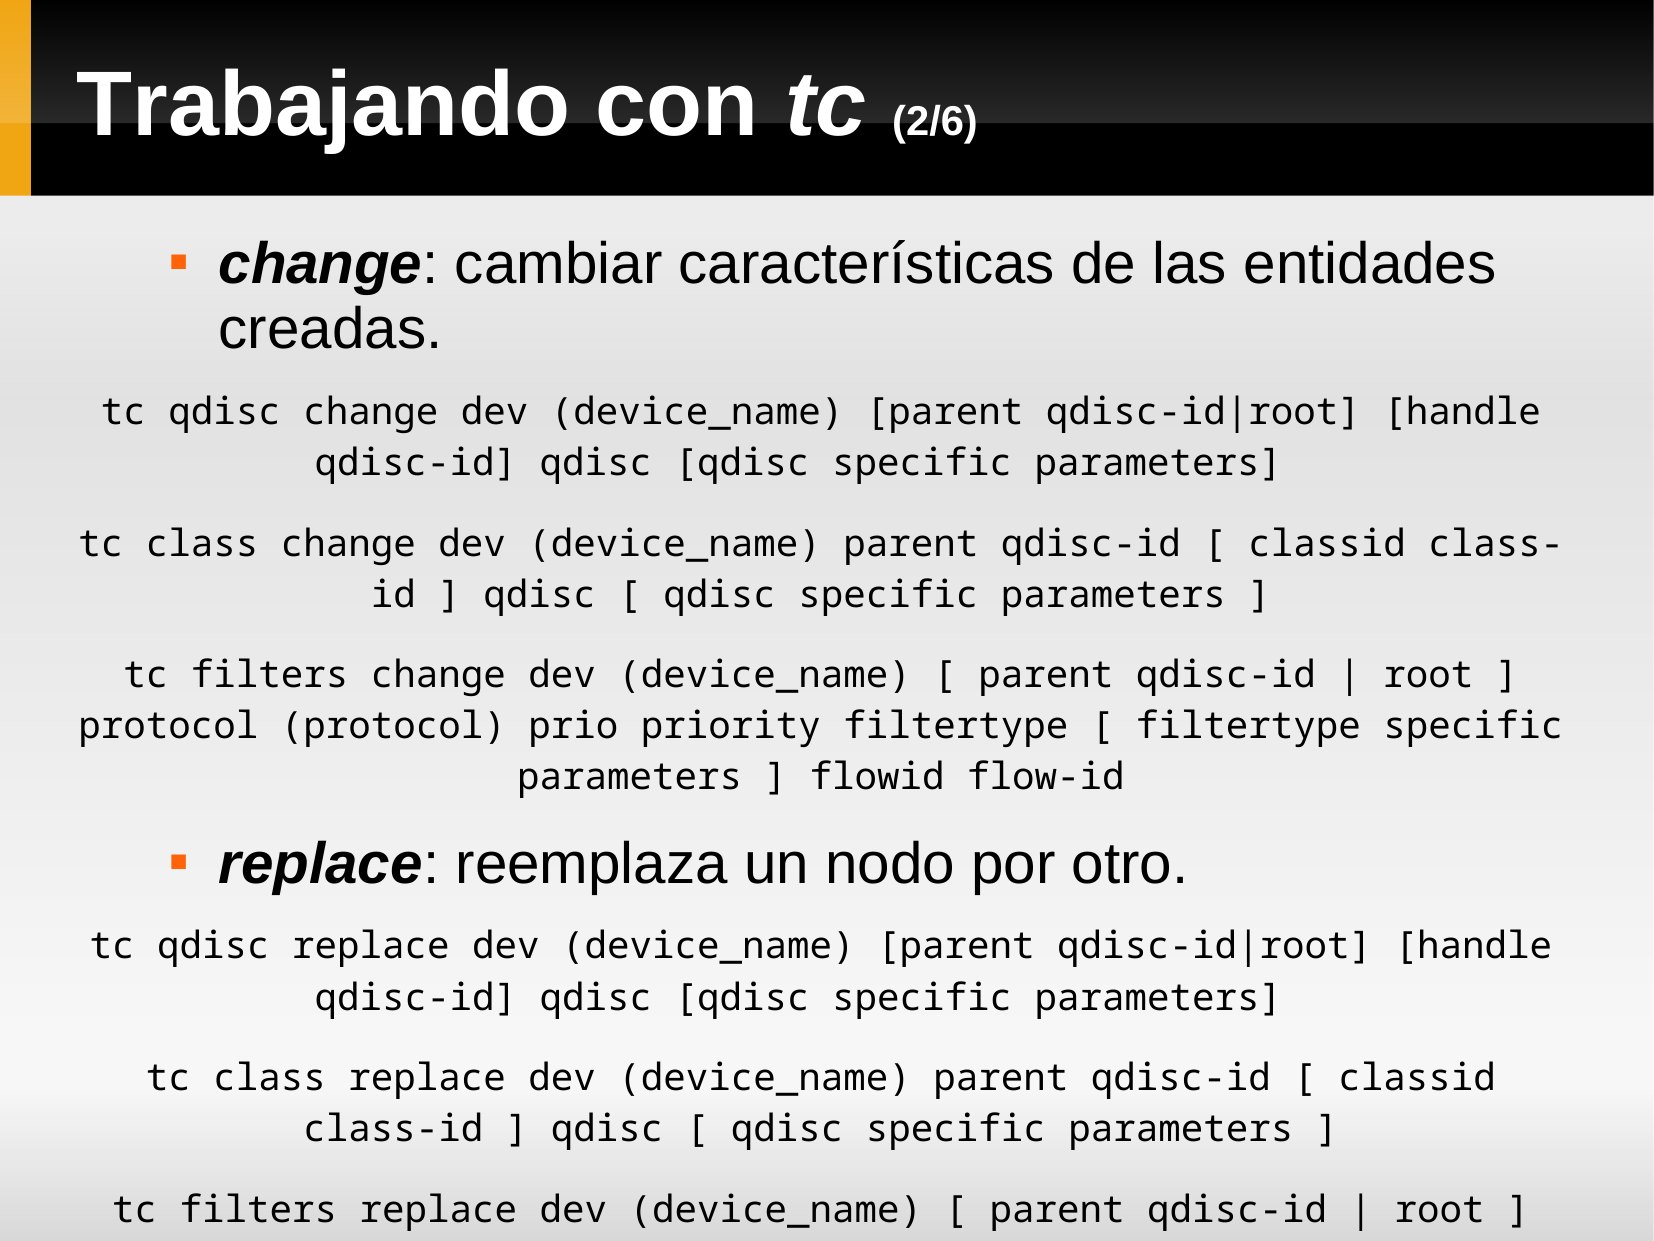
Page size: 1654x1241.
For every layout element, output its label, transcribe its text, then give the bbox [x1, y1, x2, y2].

title Trabajando con tc (2/6) [76, 0, 1565, 208]
list change: cambiar características de las entidades creadas. tc qdisc change dev (device_name) [parent qdisc-id|root] [handle qdisc-id] qdisc [qdisc specific parameters] tc class change dev (device_name) parent qdisc-id [ classid class-id ] qdisc [ qdisc specific parameters ] tc filters change dev (device_name) [ parent qdisc-id | root ] protocol (protocol) prio priority filtertype [ filtertype specific parameters ] flowid flow-id replace: reemplaza un nodo por otro. tc qdisc replace dev (device_name) [parent qdisc-id|root] [handle qdisc-id] qdisc [qdisc specific parameters] tc class replace dev (device_name) parent qdisc-id [ classid class-id ] qdisc [ qdisc specific parameters ] tc filters replace dev (device_name) [ parent qdisc-id | root ] protocol (protocol) prio priority filtertype [ filtertype specific parameters ] flowid flow-id [76, 230, 1565, 1241]
picture [0, 0, 1654, 1241]
